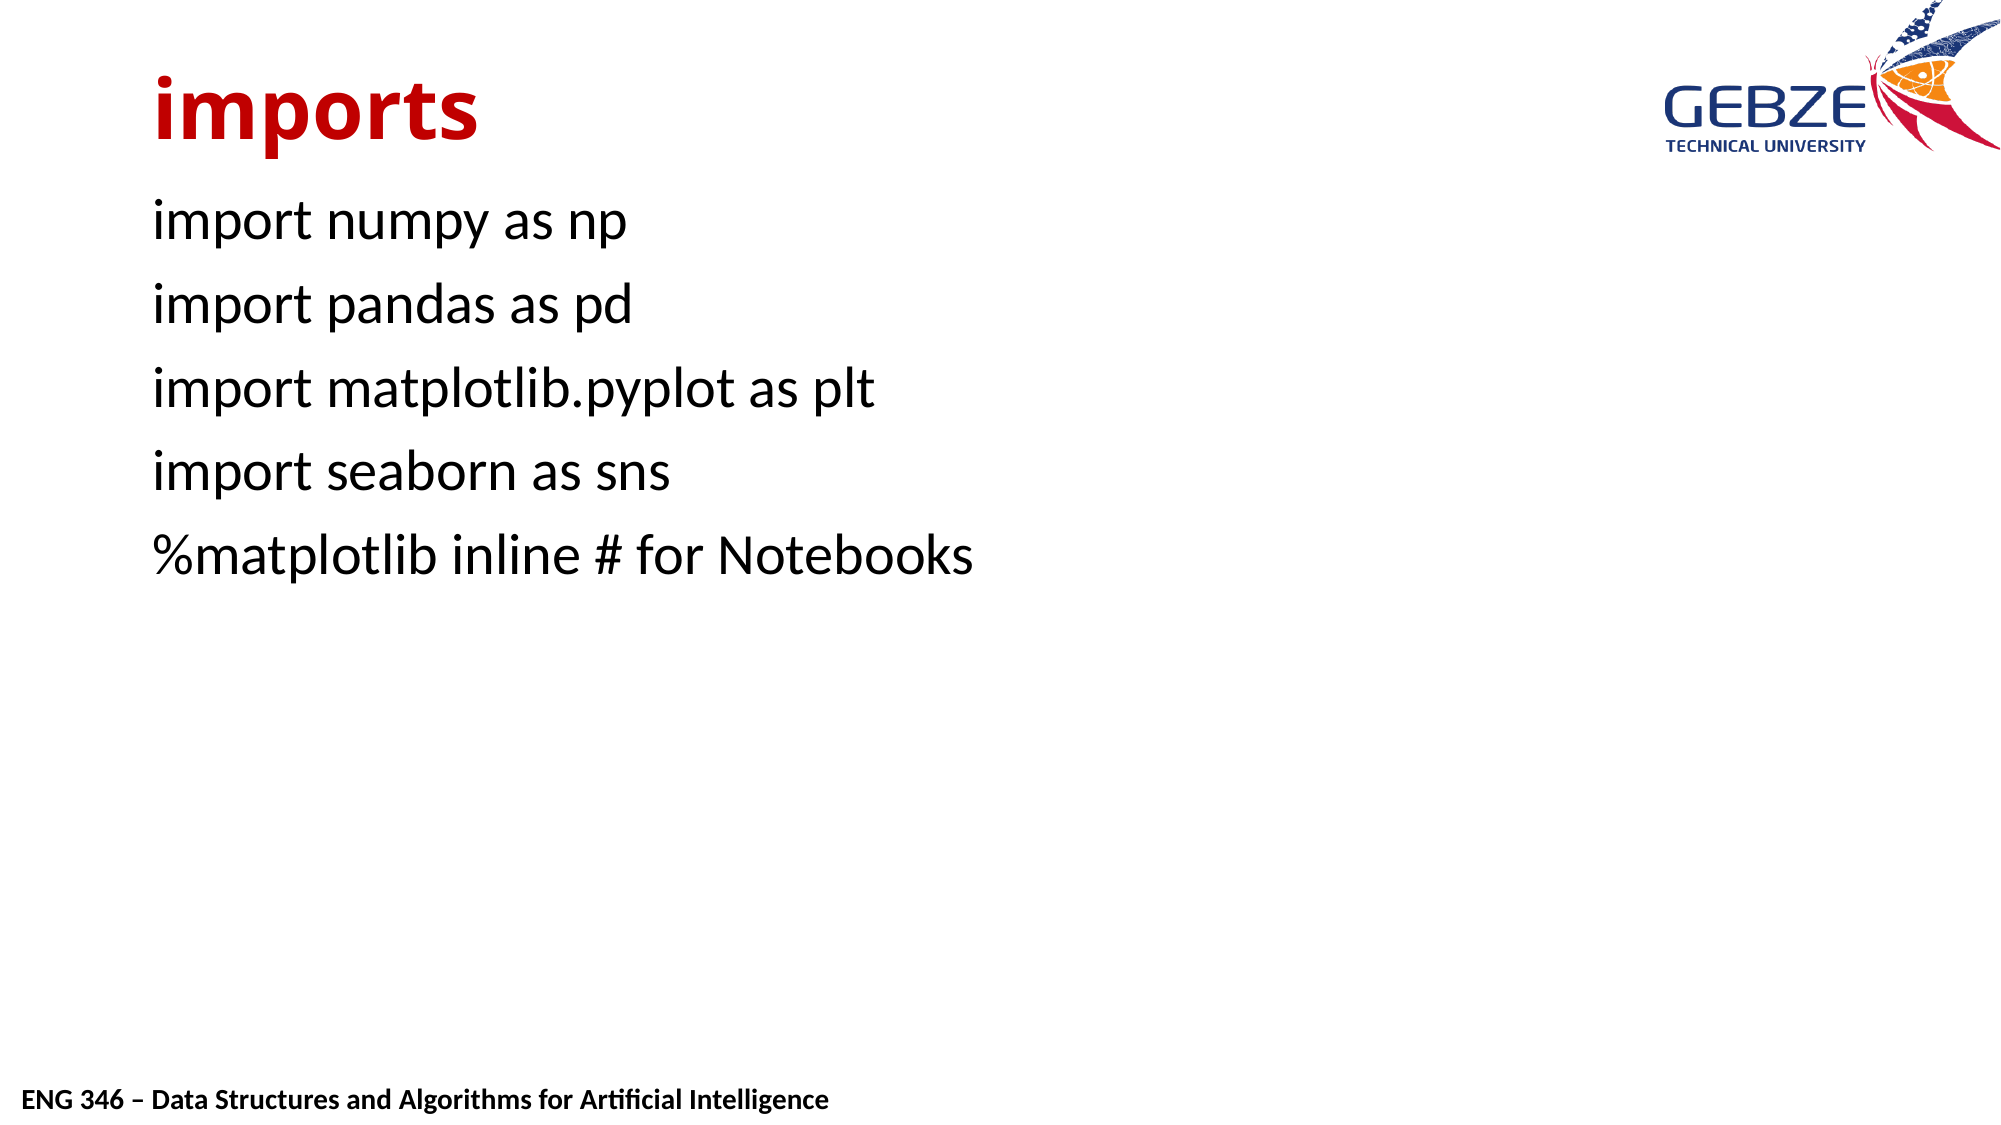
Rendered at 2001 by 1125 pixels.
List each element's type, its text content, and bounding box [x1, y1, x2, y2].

list import numpy as np import pandas as pd import matplotlib.pyplot as plt import seaborn as sns %matplotlib inline # for Notebooks [137, 181, 1863, 1013]
title imports [137, 59, 1863, 166]
picture [1665, 0, 2001, 152]
